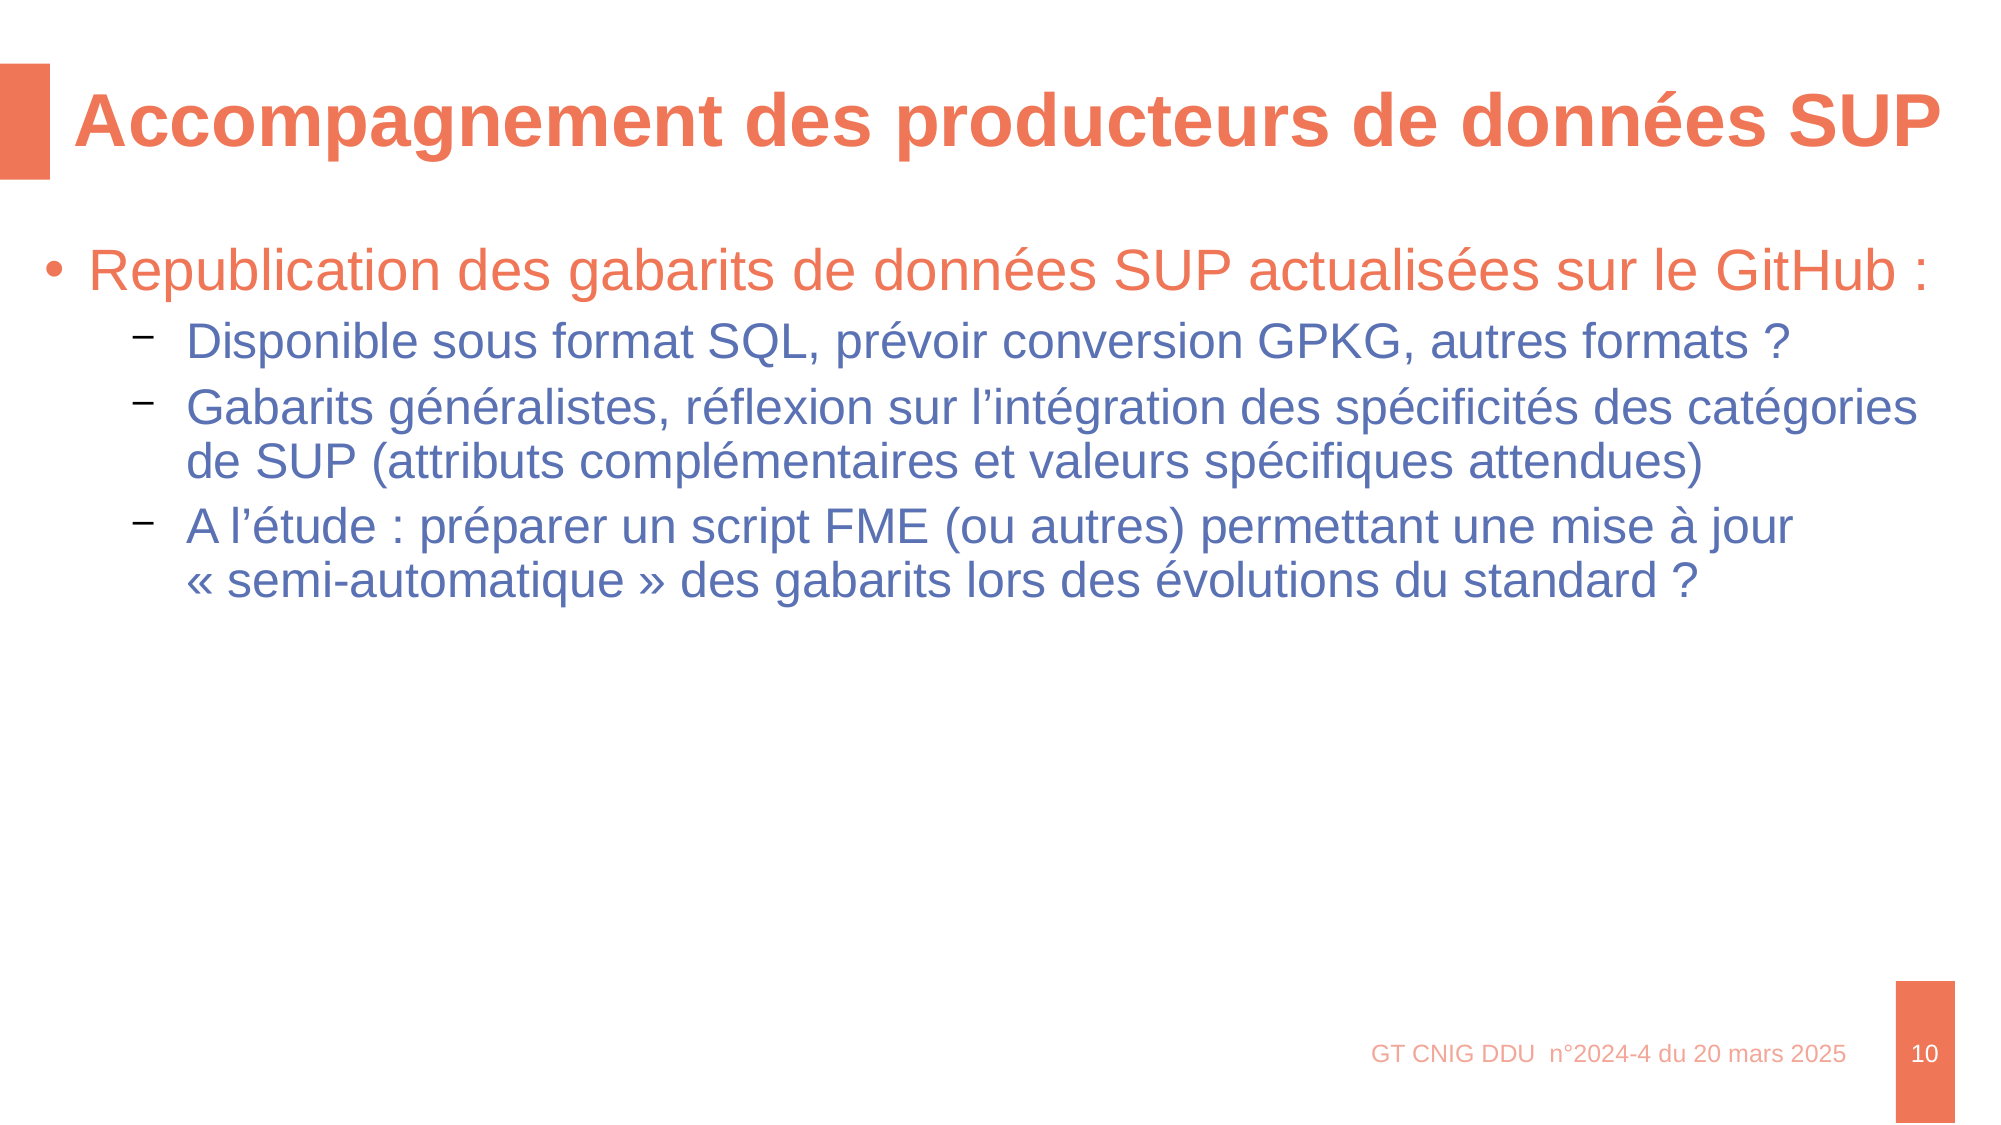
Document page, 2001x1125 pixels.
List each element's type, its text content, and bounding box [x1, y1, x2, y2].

title Accompagnement des producteurs de données SUP [59, 70, 2000, 174]
list Republication des gabarits de données SUP actualisées sur le GitHub : Disponible sous format SQL, prévoir conversion GPKG, autres formats ? Gabarits généralistes, réflexion sur l’intégration des spécificités des catégories de SUP (attributs complémentaires et valeurs spécifiques attendues) A l’étude : préparer un script FME (ou autres) permettant une mise à jour « semi-automatique » des gabarits lors des évolutions du standard ? [29, 232, 1979, 1058]
